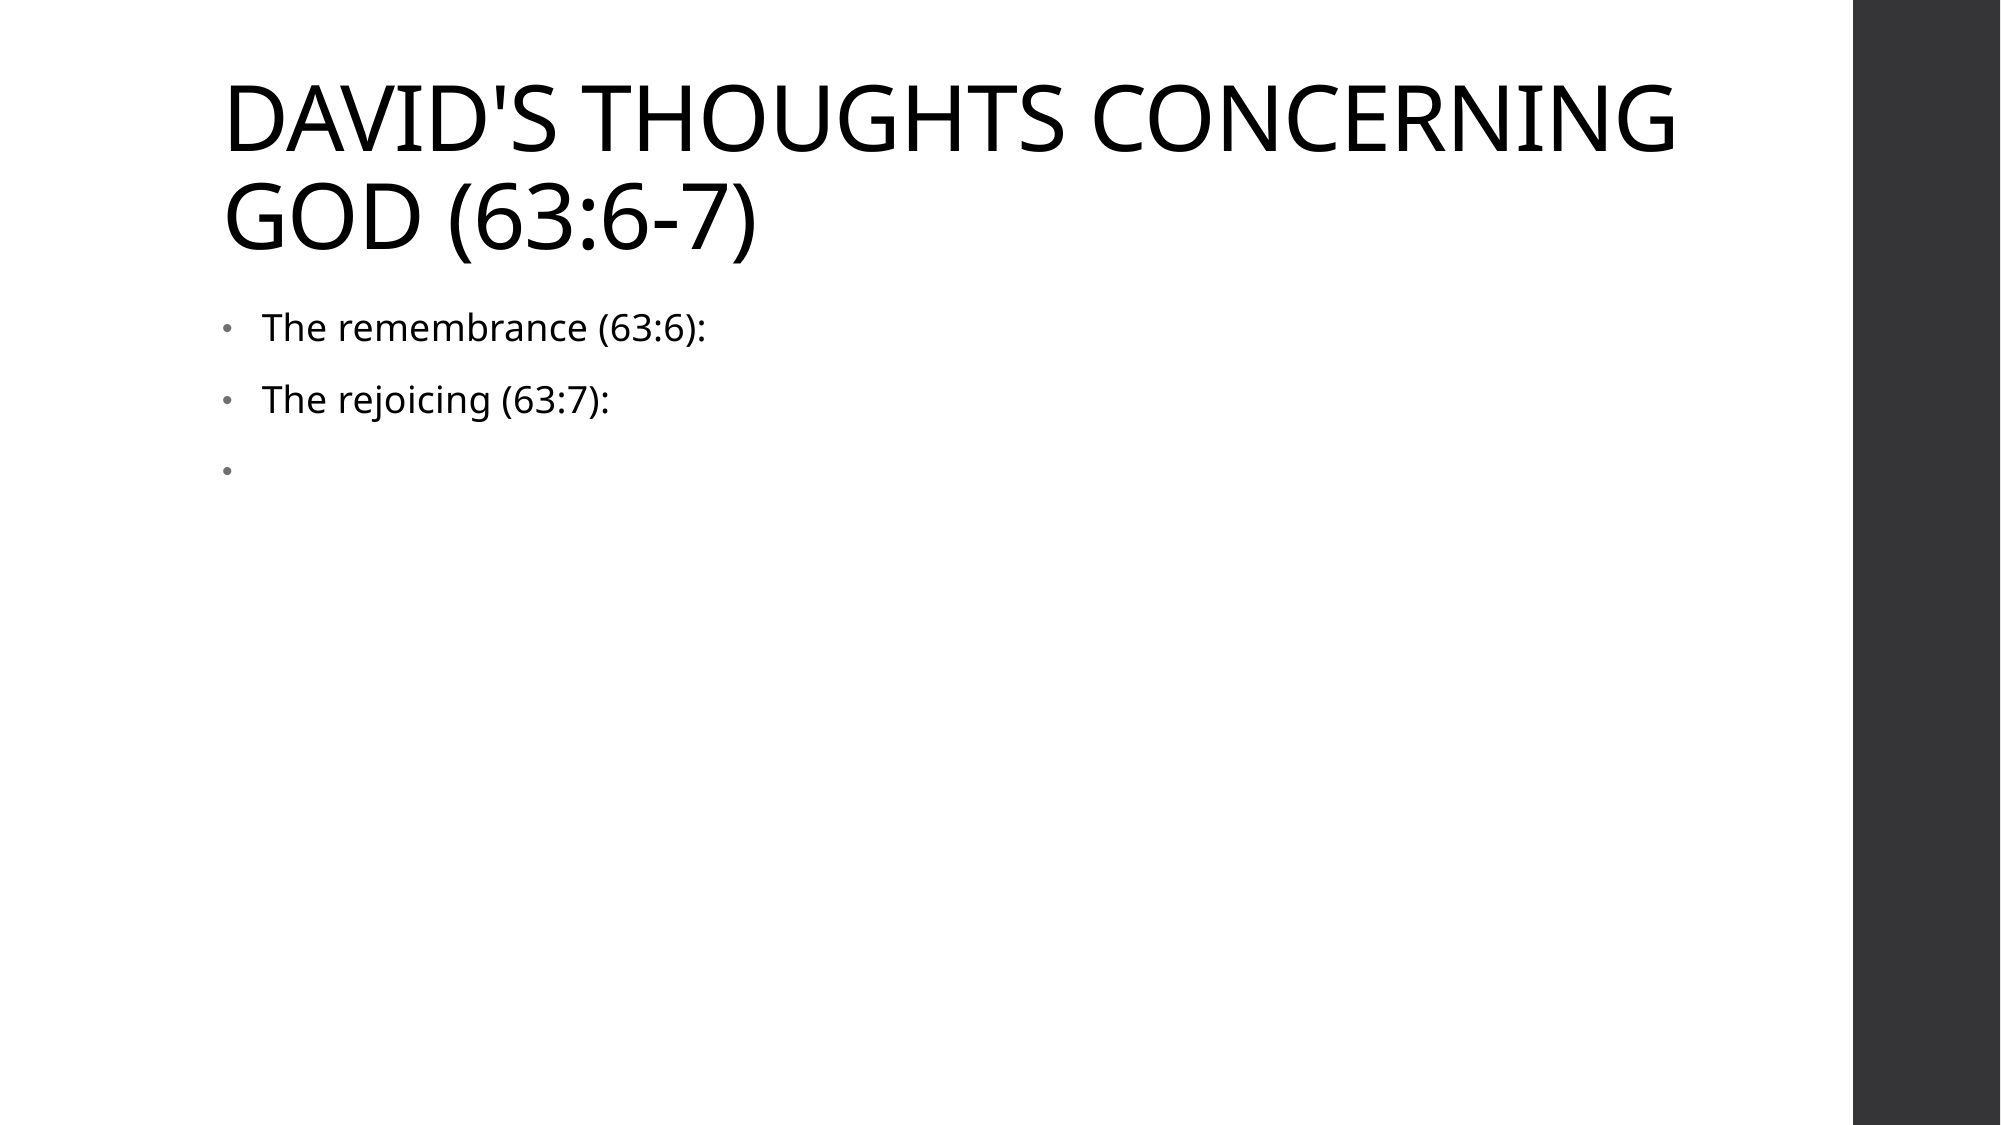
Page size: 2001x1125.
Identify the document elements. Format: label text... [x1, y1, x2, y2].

title DAVID'S THOUGHTS CONCERNING GOD (63:6-7) [206, 60, 1797, 278]
list The remembrance (63:6): The rejoicing (63:7): [206, 299, 1617, 1014]
